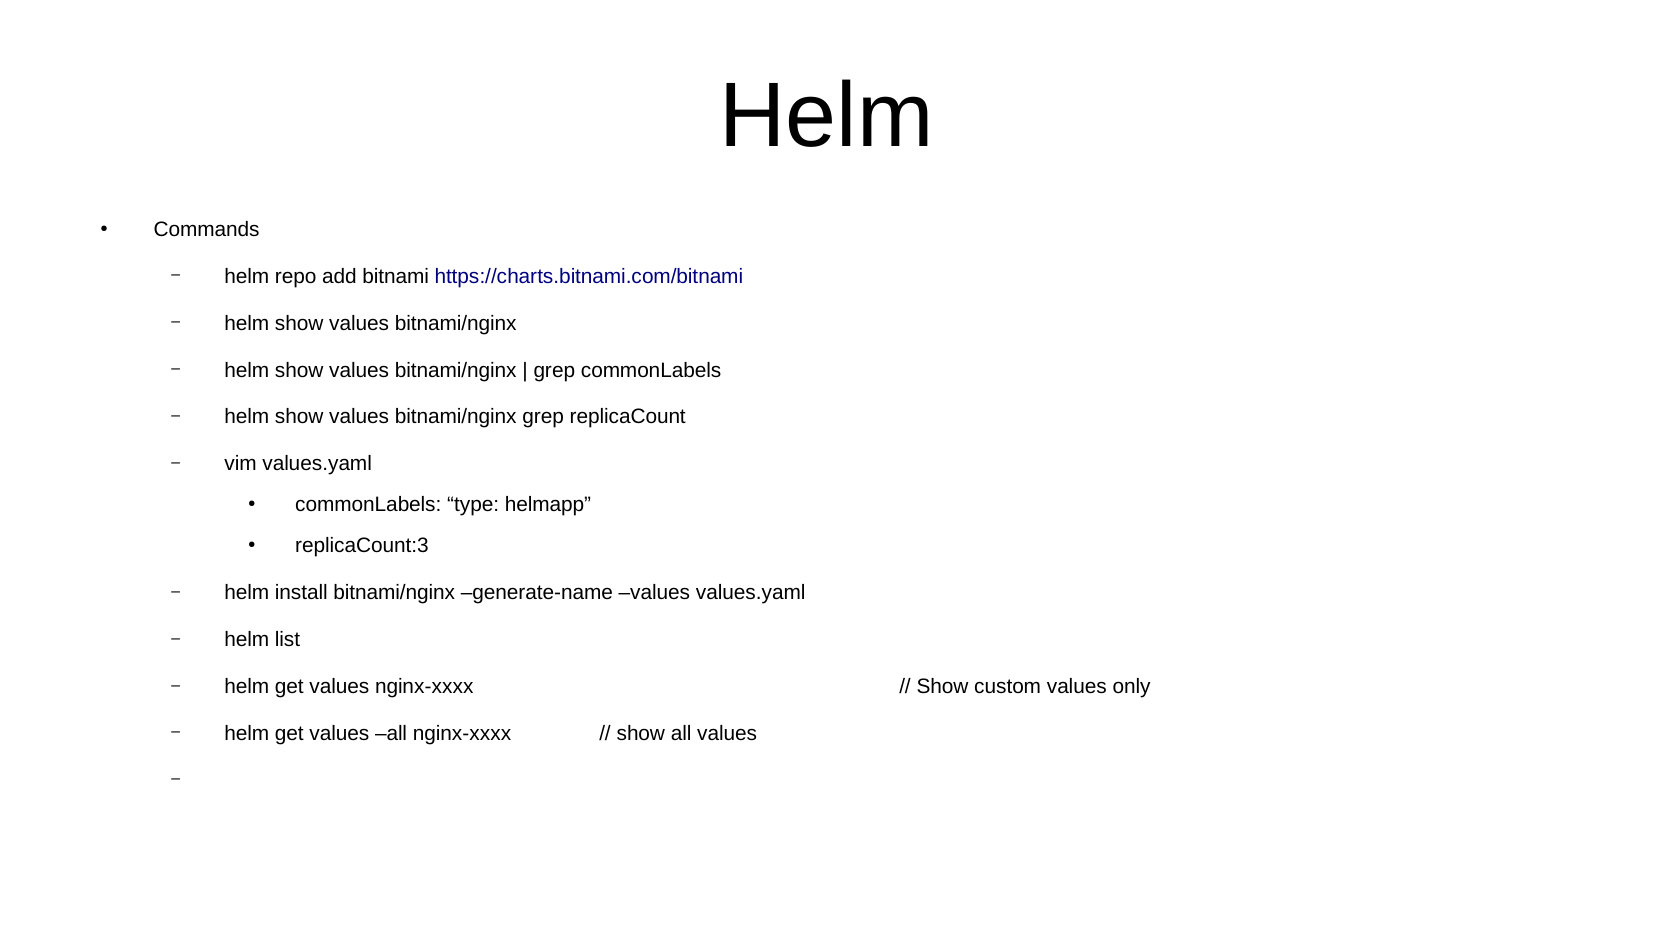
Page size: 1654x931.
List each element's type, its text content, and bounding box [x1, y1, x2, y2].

list Commands helm repo add bitnami https://charts.bitnami.com/bitnami helm show values bitnami/nginx helm show values bitnami/nginx | grep commonLabels helm show values bitnami/nginx grep replicaCount vim values.yaml commonLabels: “type: helmapp” replicaCount:3 helm install bitnami/nginx –generate-name –values values.yaml helm list helm get values nginx-xxxx // Show custom values only helm get values –all nginx-xxxx // show all values [82, 217, 1613, 901]
title Helm [82, 37, 1571, 193]
